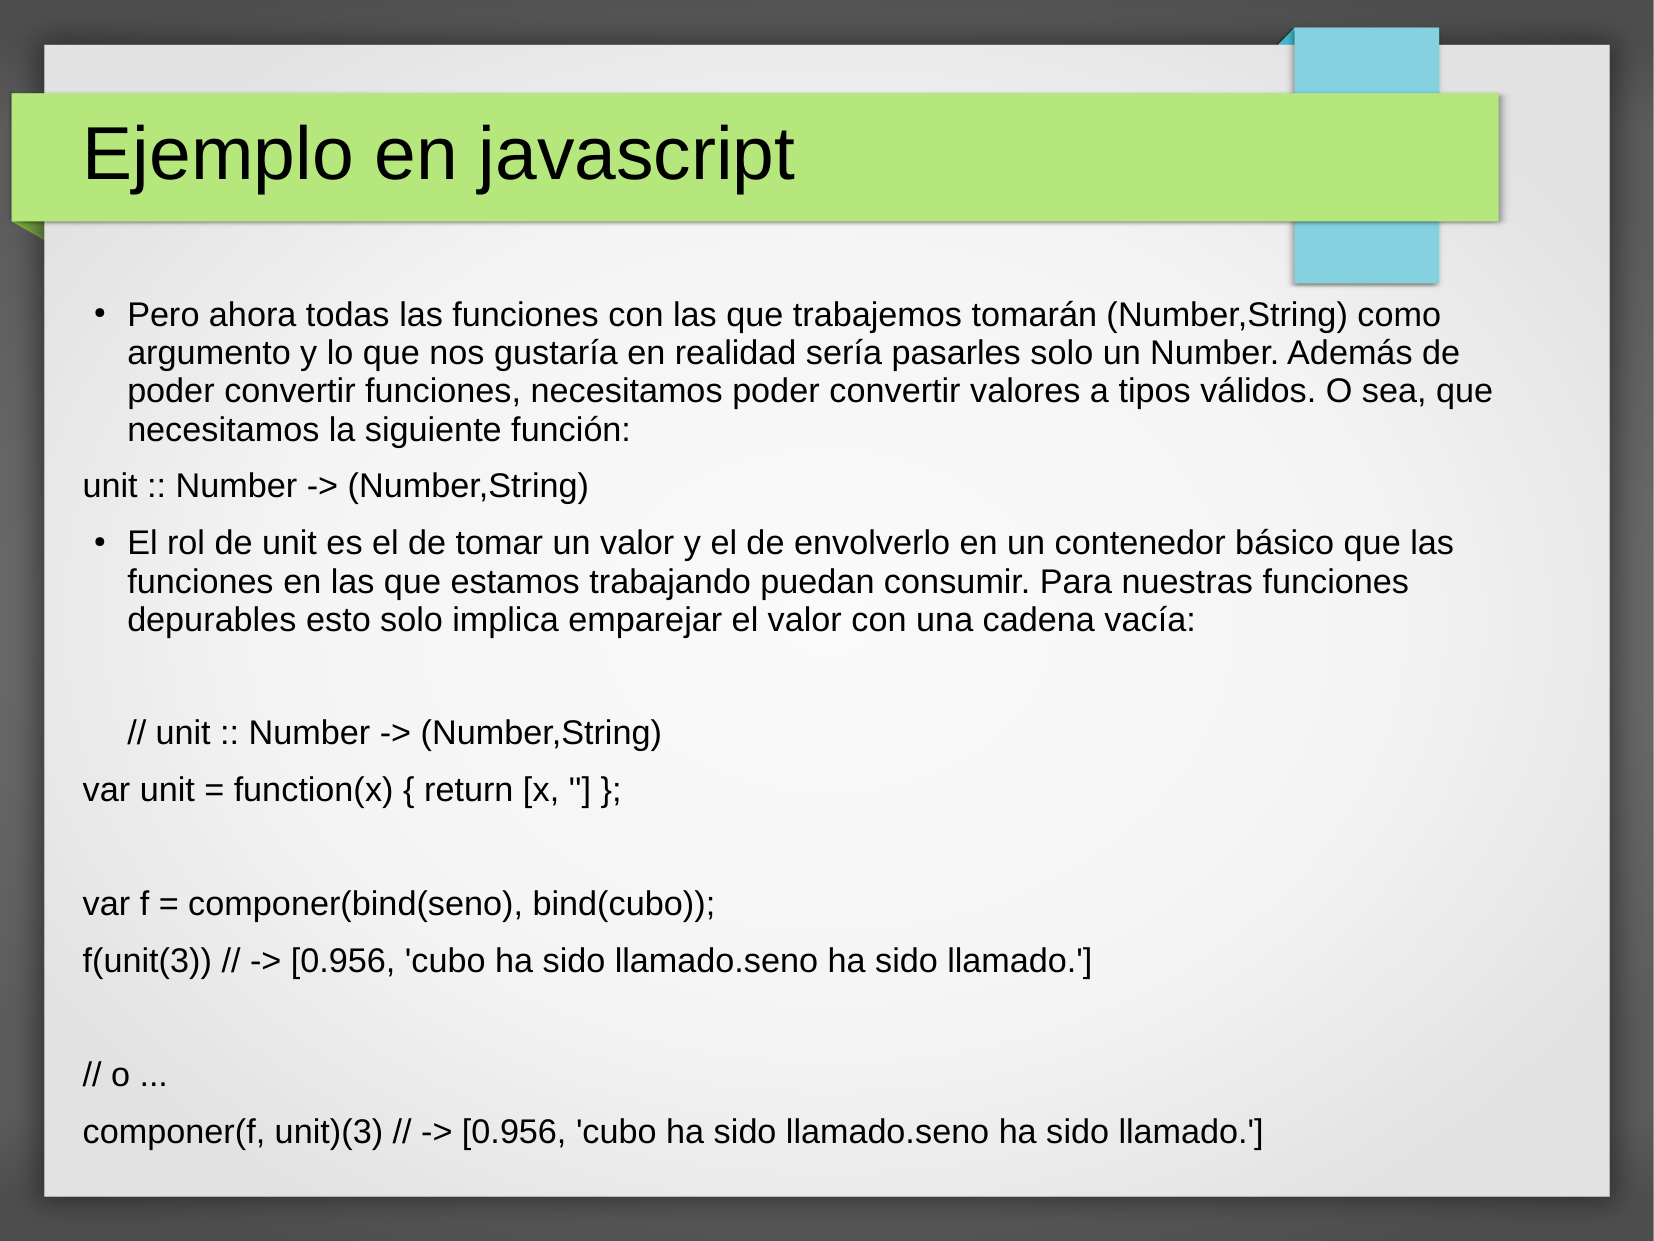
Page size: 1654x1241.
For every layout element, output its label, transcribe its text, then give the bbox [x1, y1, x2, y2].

picture [0, 0, 1654, 1241]
title Ejemplo en javascript [82, 94, 1264, 213]
list Pero ahora todas las funciones con las que trabajemos tomarán (Number,String) como argumento y lo que nos gustaría en realidad sería pasarles solo un Number. Además de poder convertir funciones, necesitamos poder convertir valores a tipos válidos. O sea, que necesitamos la siguiente función: unit :: Number -> (Number,String) El rol de unit es el de tomar un valor y el de envolverlo en un contenedor básico que las funciones en las que estamos trabajando puedan consumir. Para nuestras funciones depurables esto solo implica emparejar el valor con una cadena vacía: // unit :: Number -> (Number,String) var unit = function(x) { return [x, ''] }; var f = componer(bind(seno), bind(cubo)); f(unit(3)) // -> [0.956, 'cubo ha sido llamado.seno ha sido llamado.'] // o ... componer(f, unit)(3) // -> [0.956, 'cubo ha sido llamado.seno ha sido llamado.'] [82, 295, 1548, 1158]
